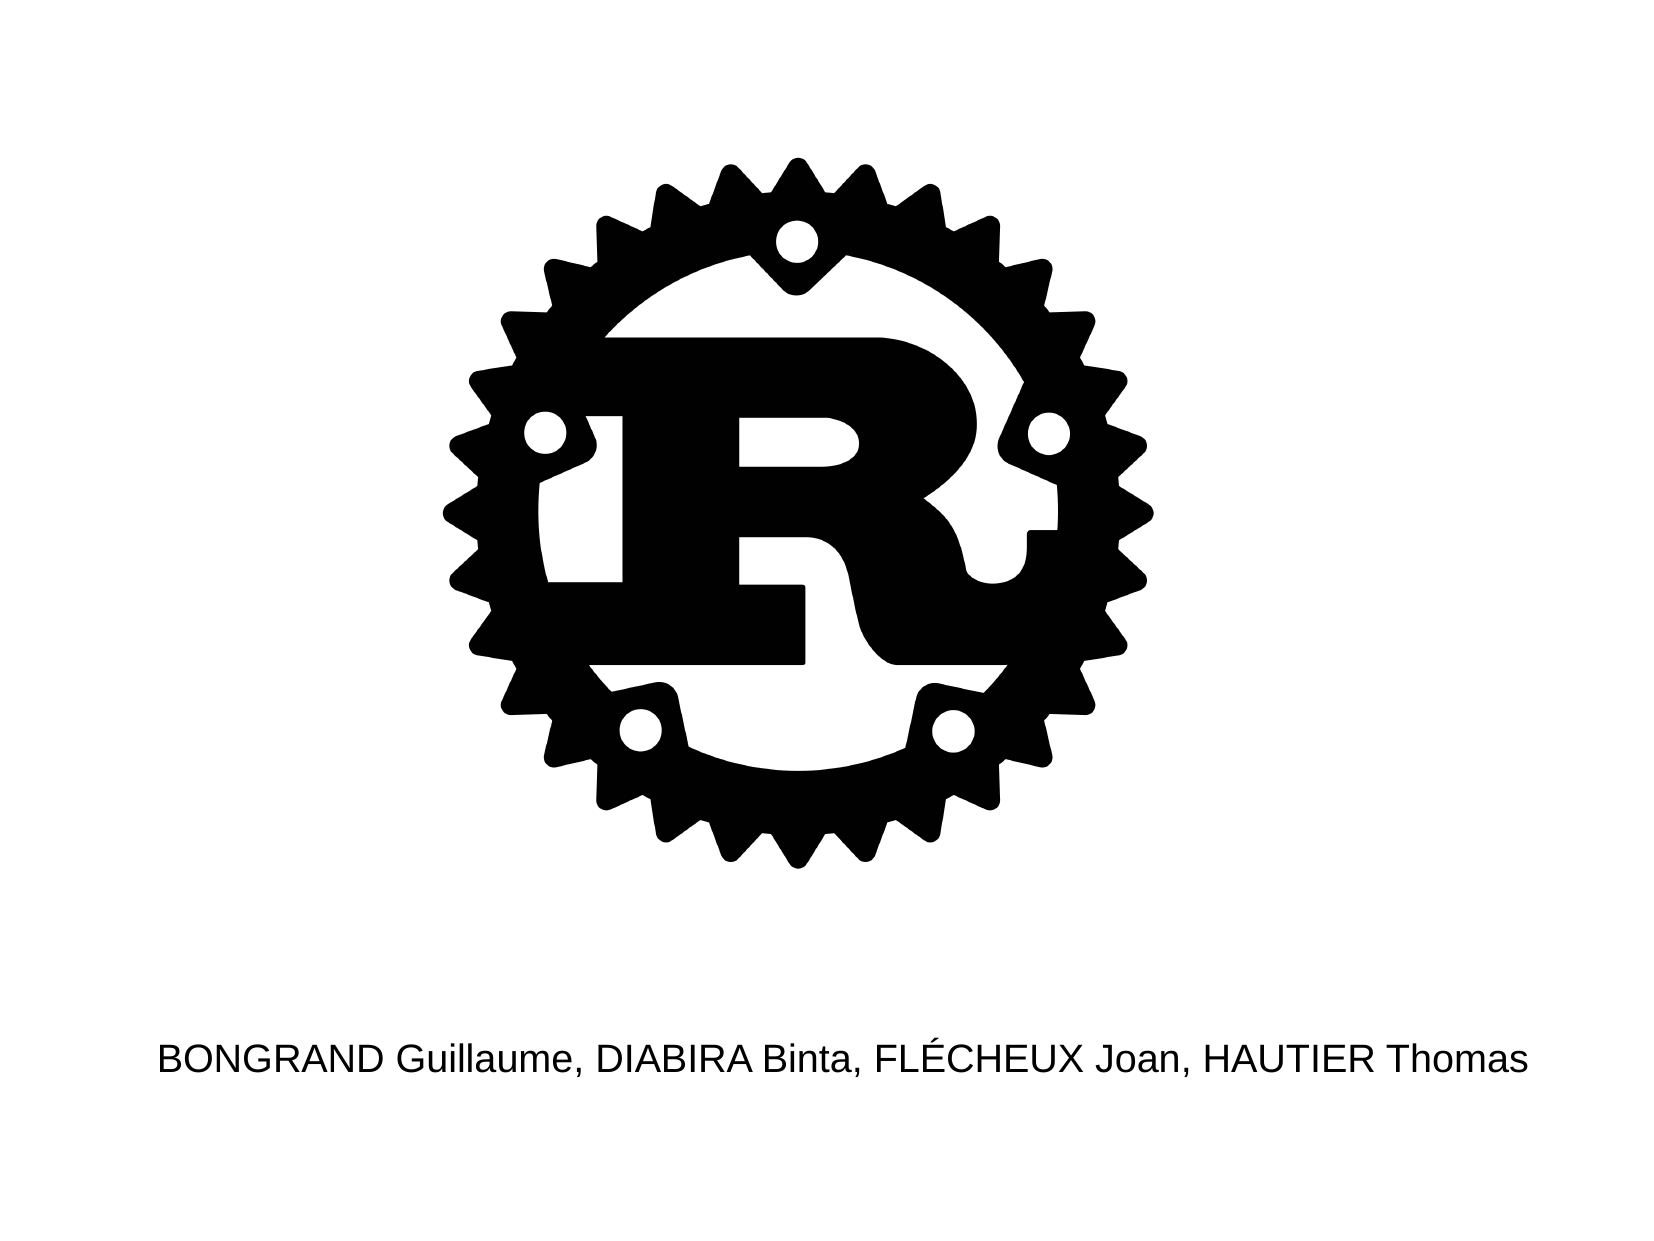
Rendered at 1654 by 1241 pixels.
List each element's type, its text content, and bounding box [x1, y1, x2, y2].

picture [438, 153, 1158, 873]
list BONGRAND Guillaume, DIABIRA Binta, FLÉCHEUX Joan, HAUTIER Thomas [86, 963, 1572, 1182]
